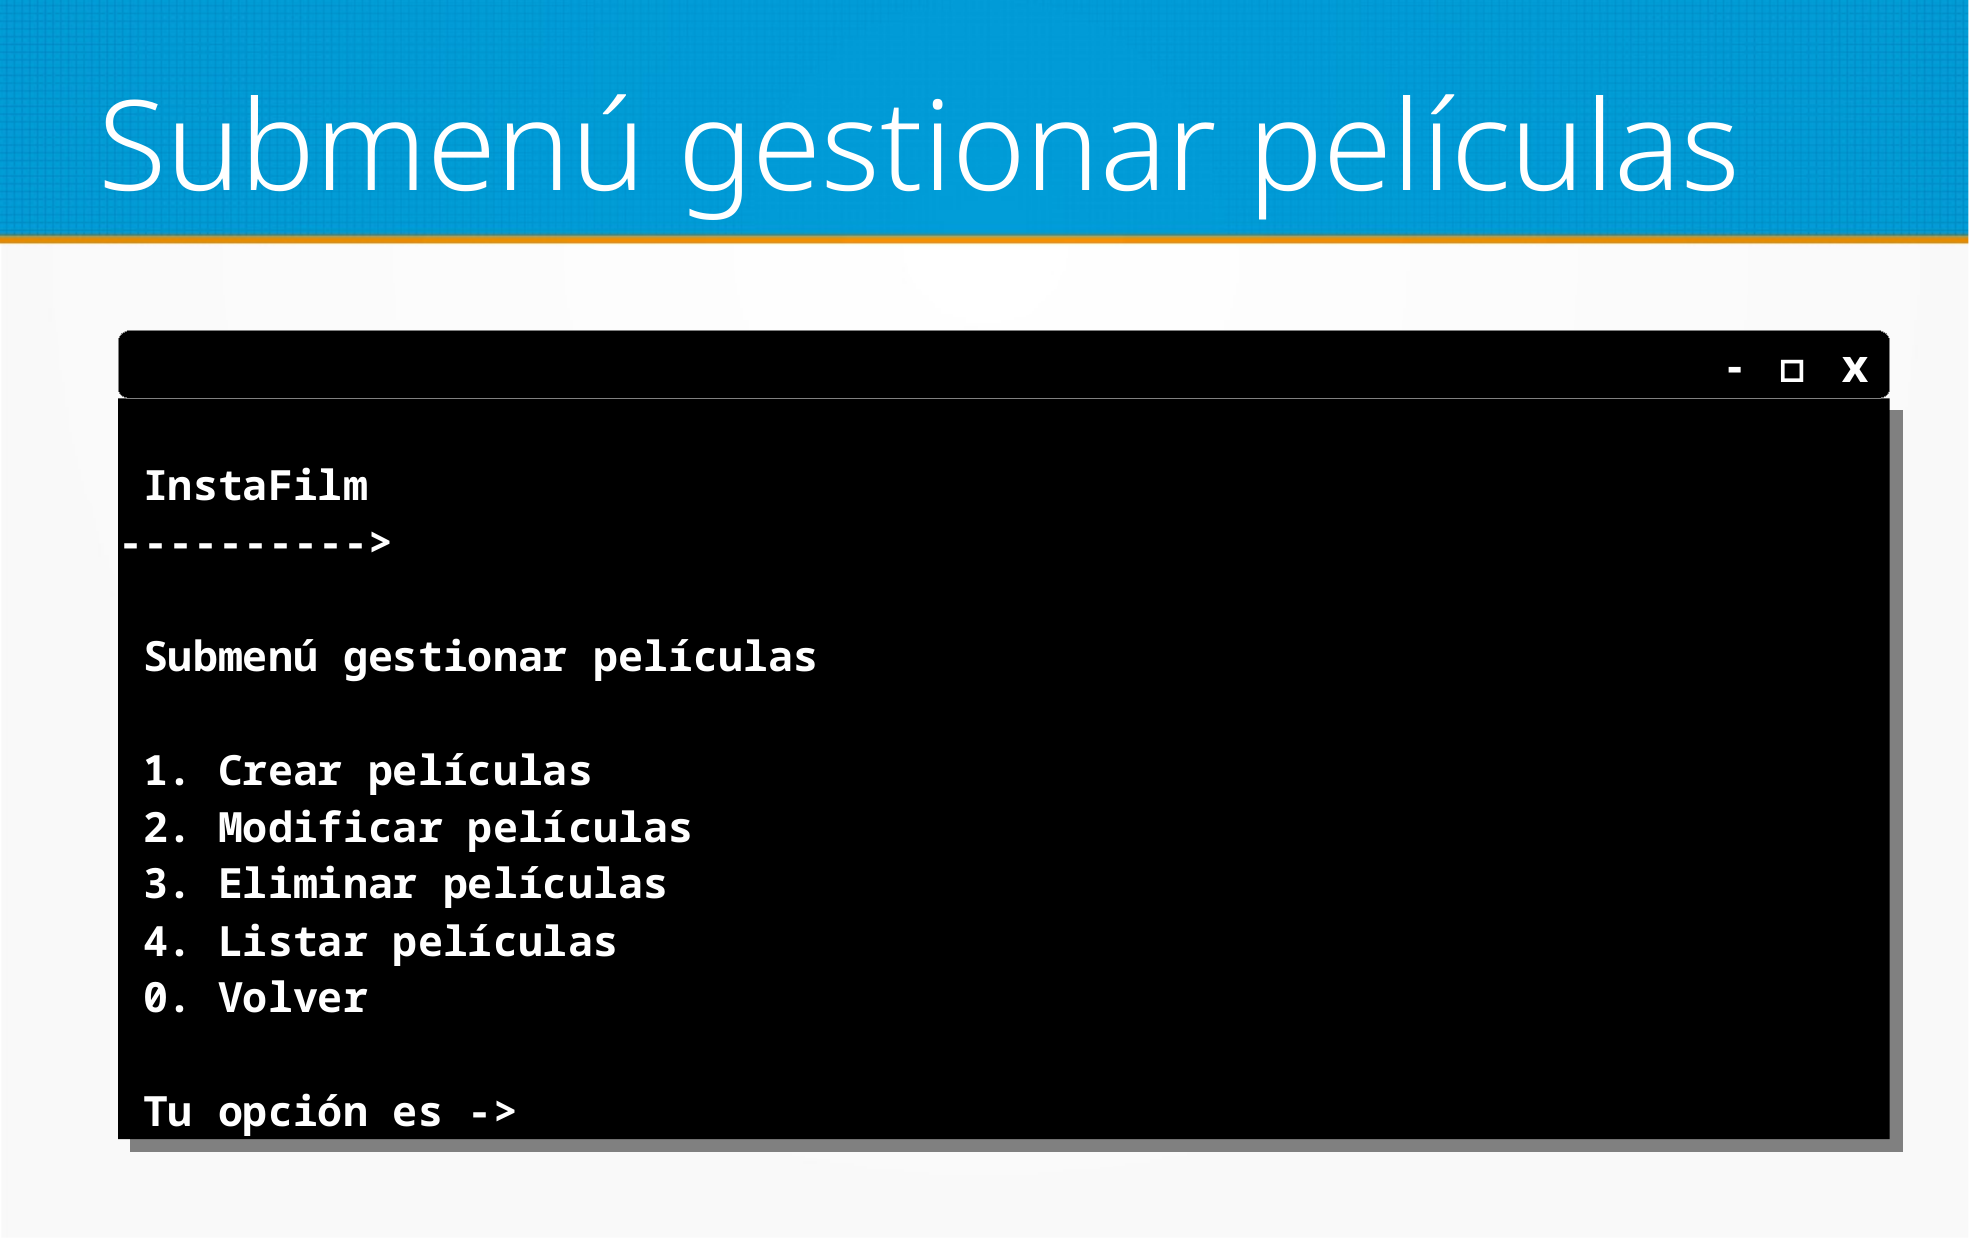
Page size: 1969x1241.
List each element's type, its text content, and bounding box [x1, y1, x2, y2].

title Submenú gestionar películas [98, 19, 1870, 227]
picture [0, 233, 1969, 1241]
text_box InstaFilm ----------> Submenú gestionar películas 1. Crear películas 2. Modificar películas 3. Eliminar películas 4. Listar películas 0. Volver Tu opción es -> [118, 398, 1890, 1123]
text_box - □ x [118, 330, 1890, 399]
